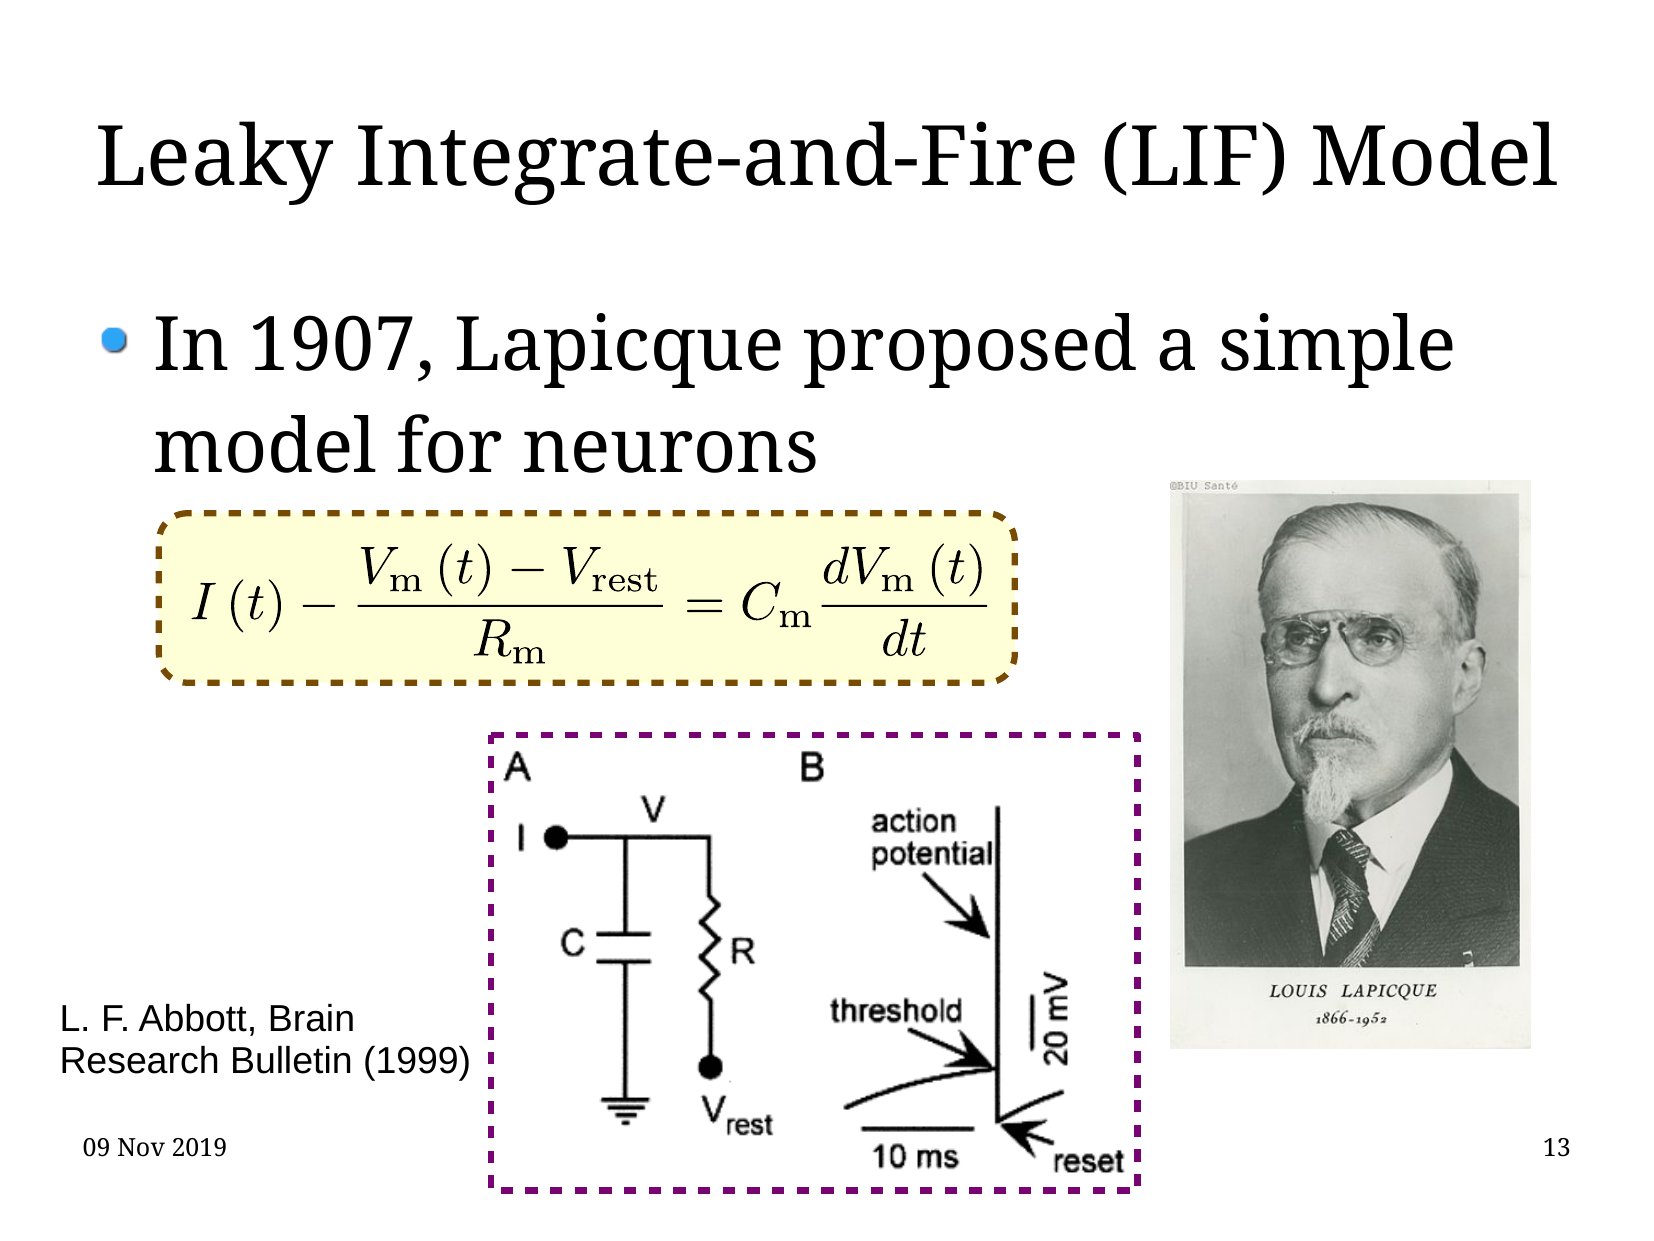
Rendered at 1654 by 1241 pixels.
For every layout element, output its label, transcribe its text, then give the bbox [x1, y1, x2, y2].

picture [494, 738, 1135, 1188]
list In 1907, Lapicque proposed a simple model for neurons [82, 290, 1571, 1010]
picture [1170, 480, 1531, 1049]
picture [189, 543, 988, 664]
text_box L. F. Abbott, Brain Research Bulletin (1999) [44, 990, 504, 1090]
text_box [158, 513, 1015, 683]
title Leaky Integrate-and-Fire (LIF) Model [82, 49, 1571, 257]
